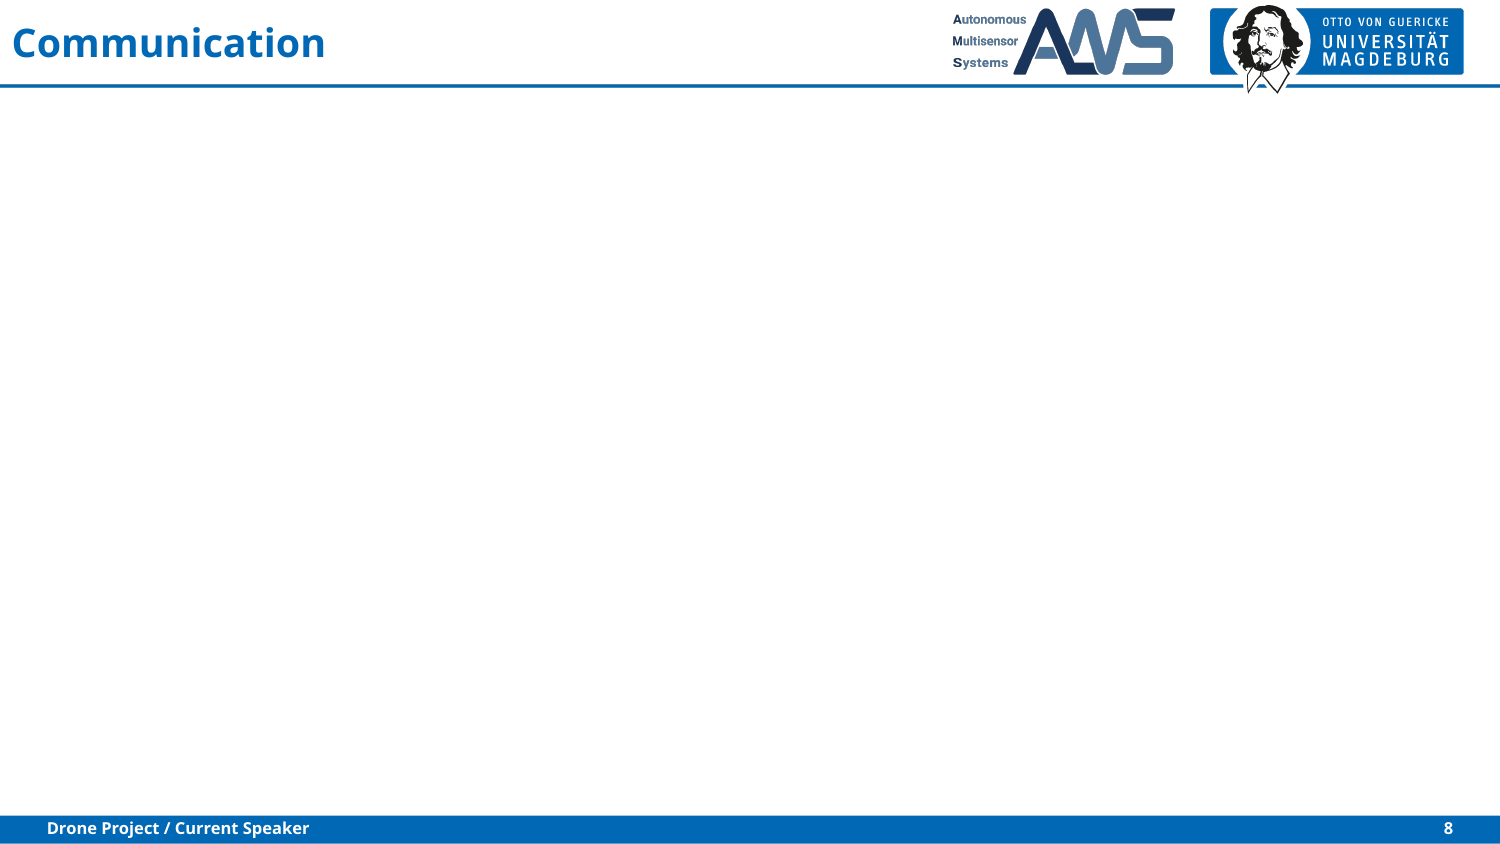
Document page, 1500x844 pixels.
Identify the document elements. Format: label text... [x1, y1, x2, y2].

title Communication [0, 0, 943, 86]
picture [0, 0, 1500, 103]
